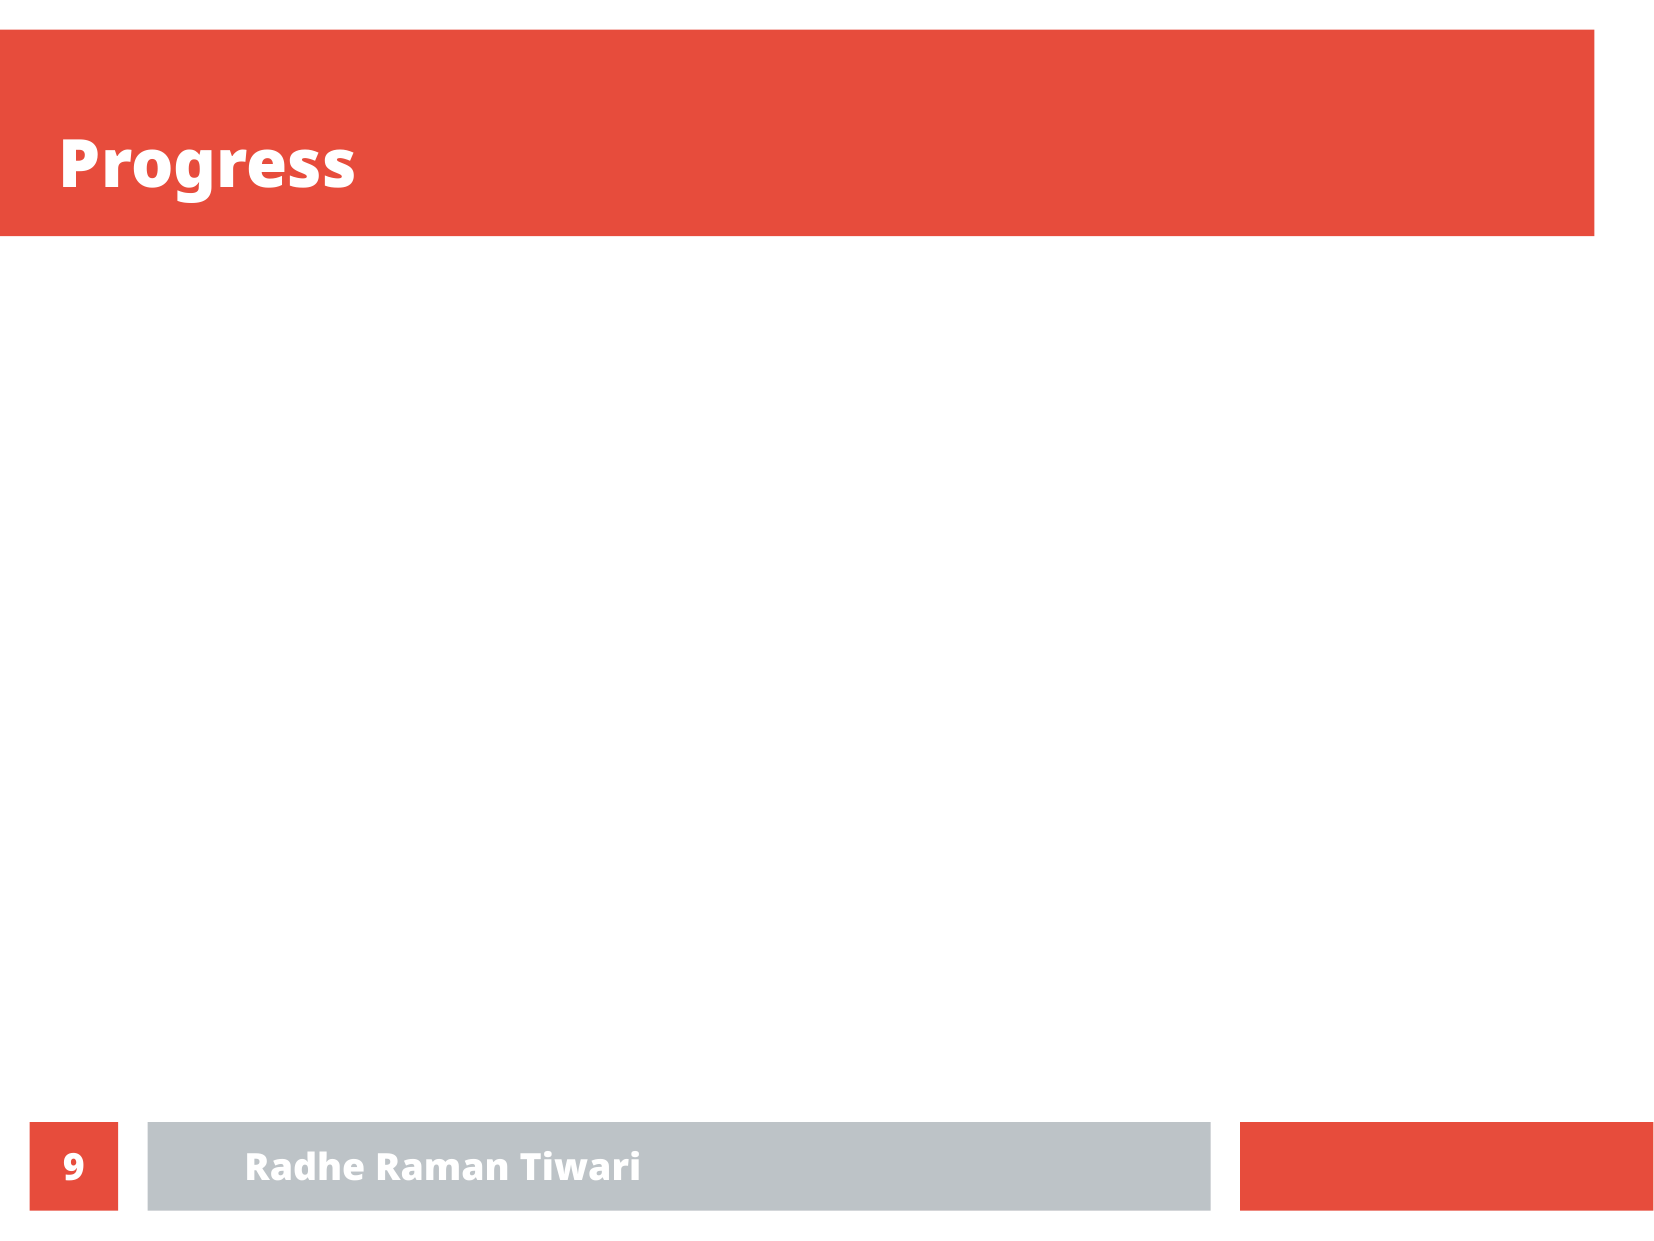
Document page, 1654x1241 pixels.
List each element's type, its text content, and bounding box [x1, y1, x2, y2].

title Progress [59, 59, 1595, 207]
